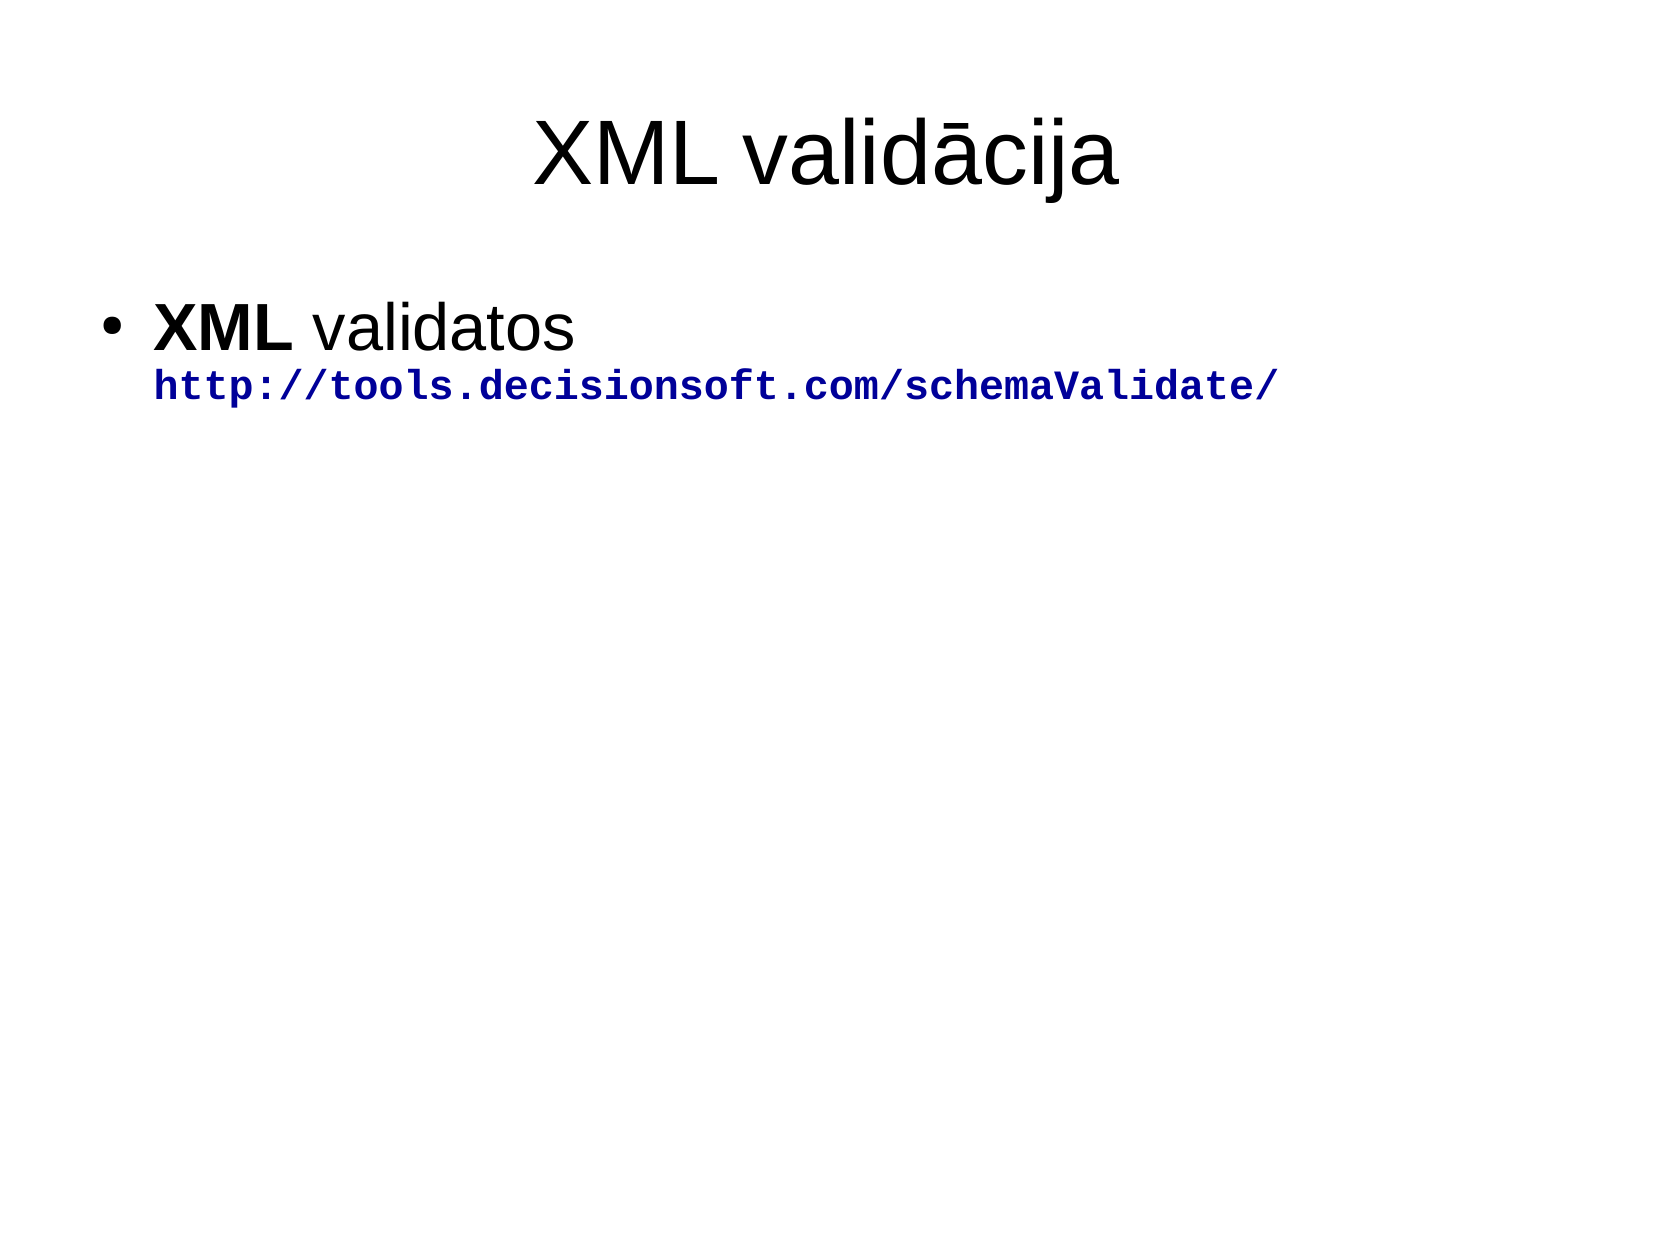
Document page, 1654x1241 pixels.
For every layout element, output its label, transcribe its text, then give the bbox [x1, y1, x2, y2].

list XML validatos http://tools.decisionsoft.com/schemaValidate/ [82, 290, 1538, 1010]
title XML validācija [82, 49, 1571, 257]
